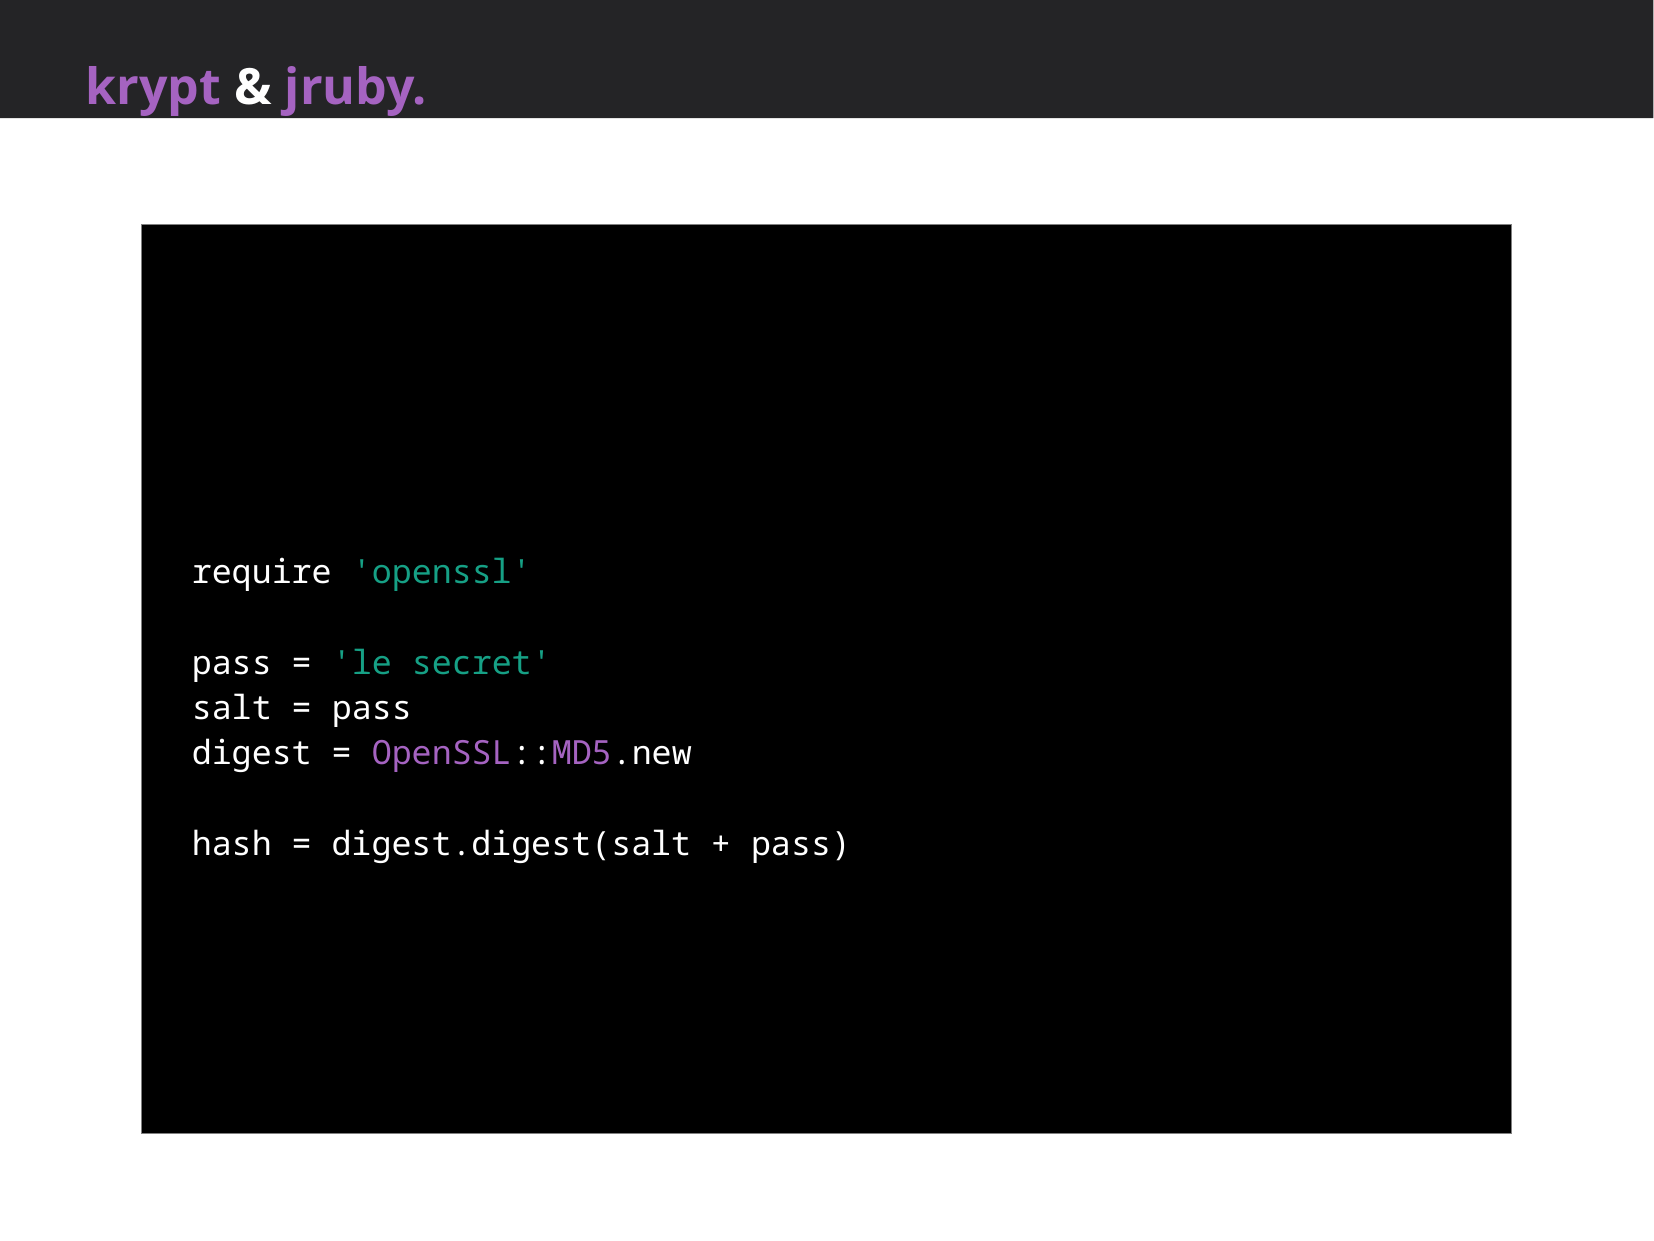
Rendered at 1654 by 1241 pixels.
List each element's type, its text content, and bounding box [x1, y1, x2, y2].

text_box [141, 224, 1512, 1134]
text_box require 'openssl' pass = 'le secret' salt = pass digest = OpenSSL::MD5.new hash = digest.digest(salt + pass) [177, 224, 1512, 817]
text_box [0, 0, 1654, 119]
text_box krypt & jruby. [70, 43, 1359, 119]
